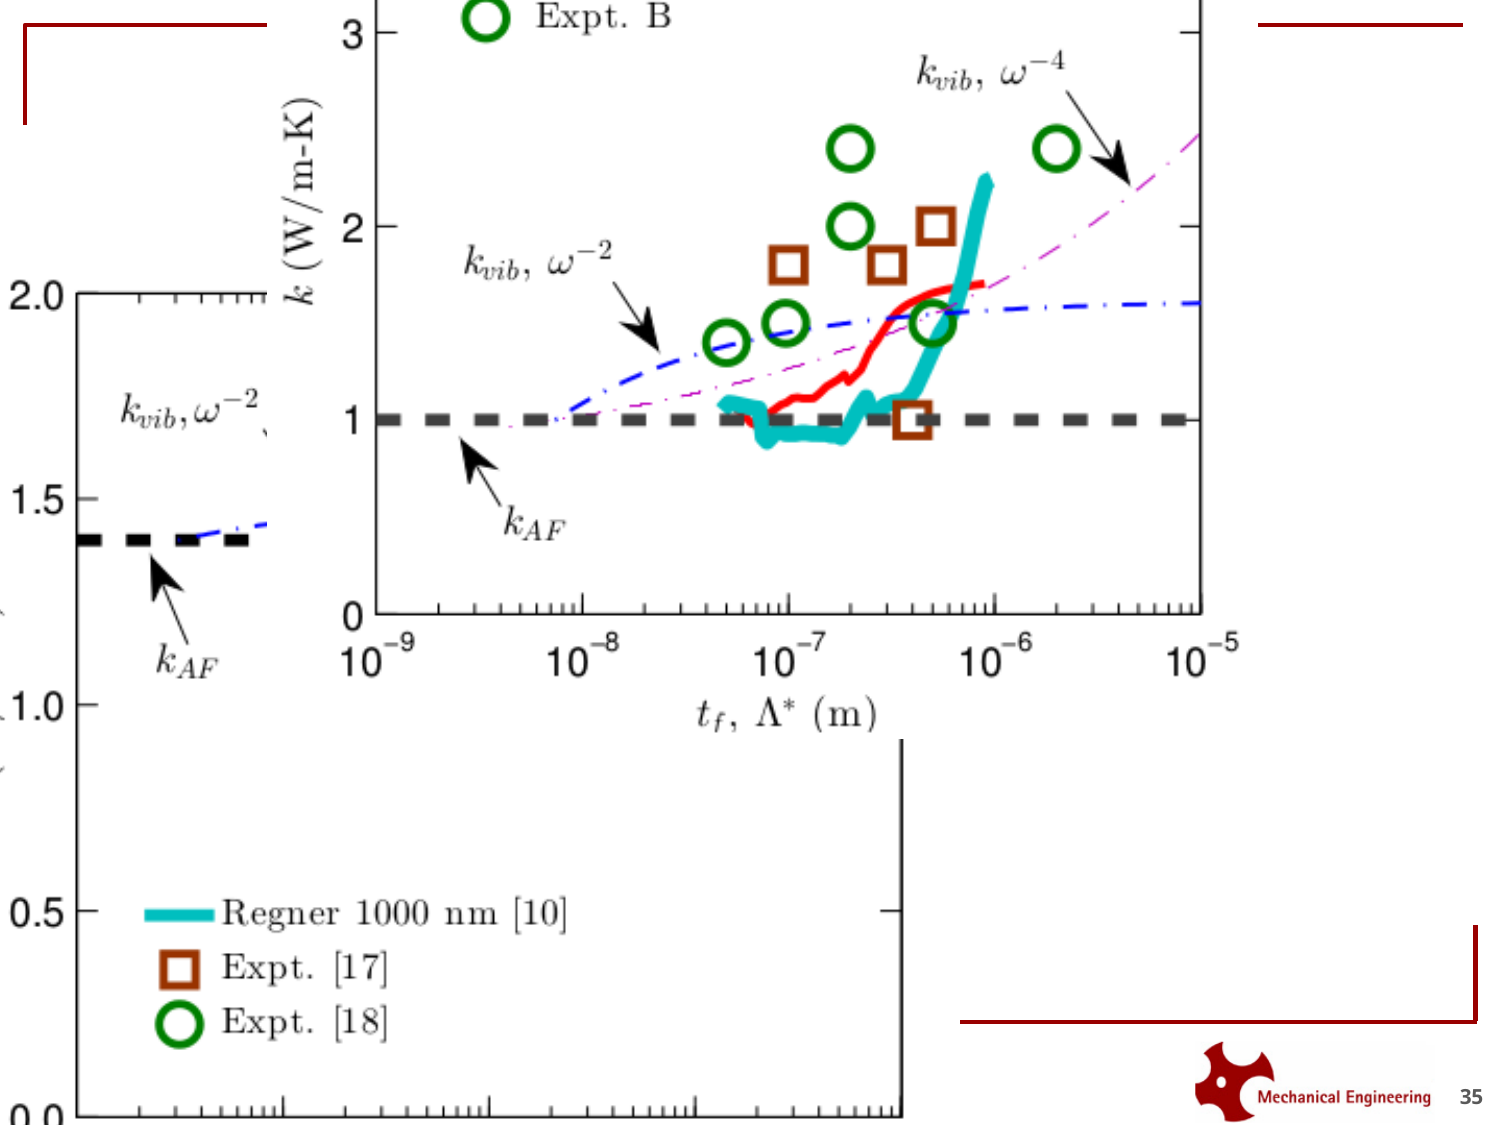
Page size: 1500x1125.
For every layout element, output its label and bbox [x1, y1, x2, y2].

picture [0, 0, 1258, 1125]
picture [1192, 1034, 1438, 1125]
